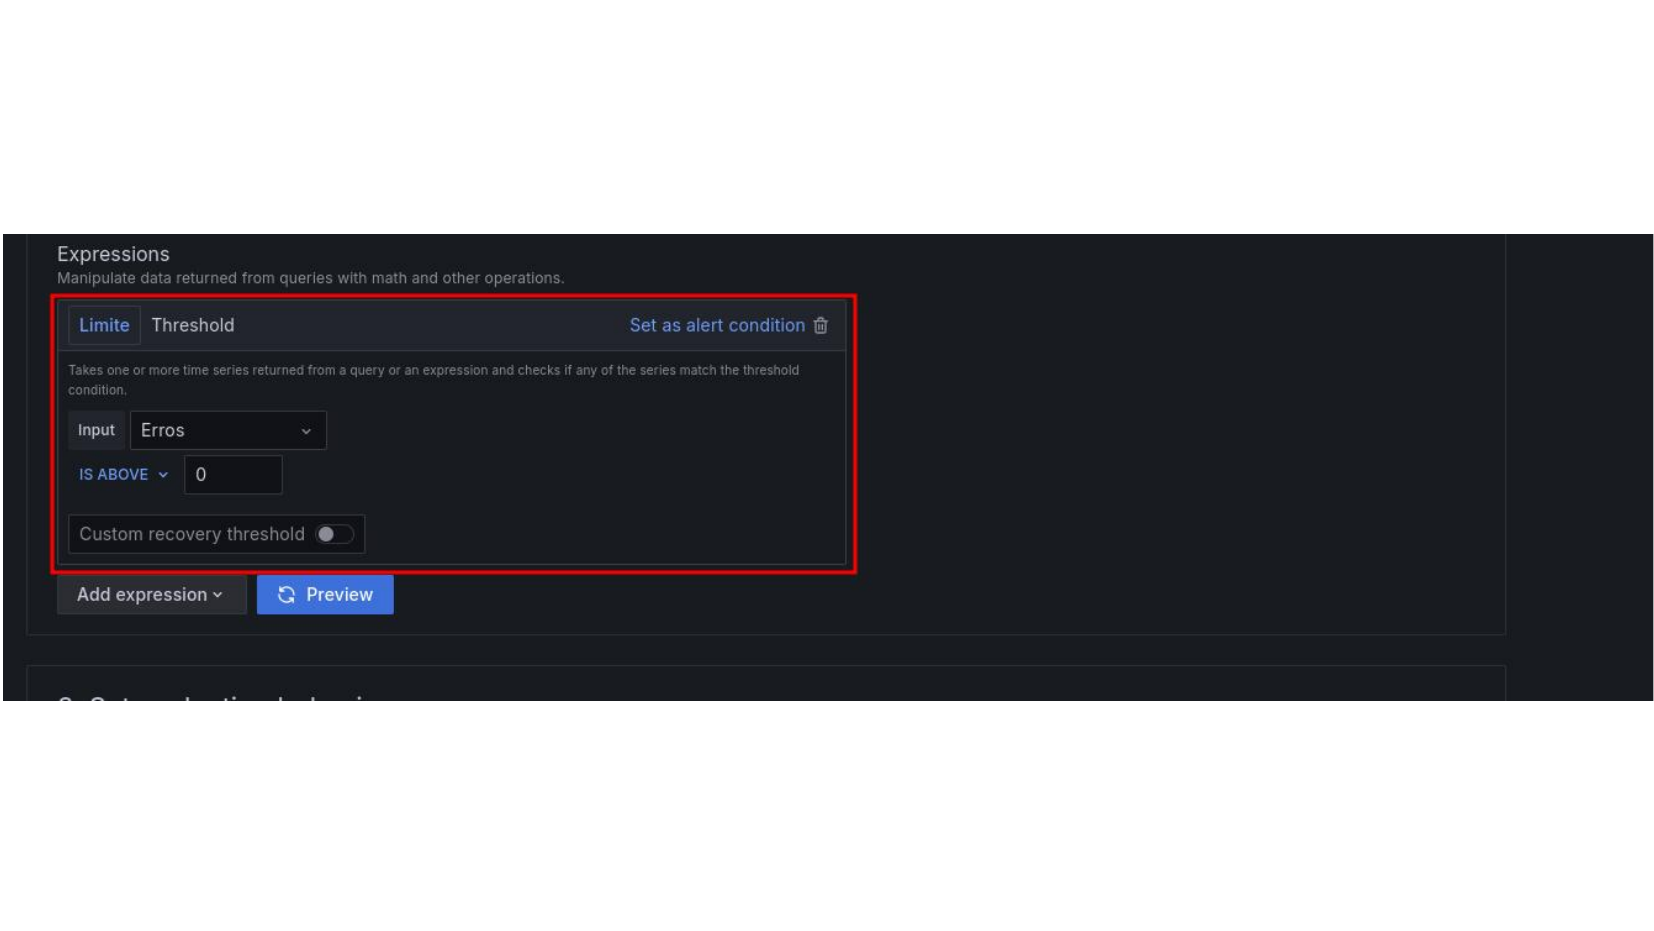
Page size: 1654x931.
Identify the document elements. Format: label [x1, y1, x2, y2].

picture [3, 234, 1654, 701]
